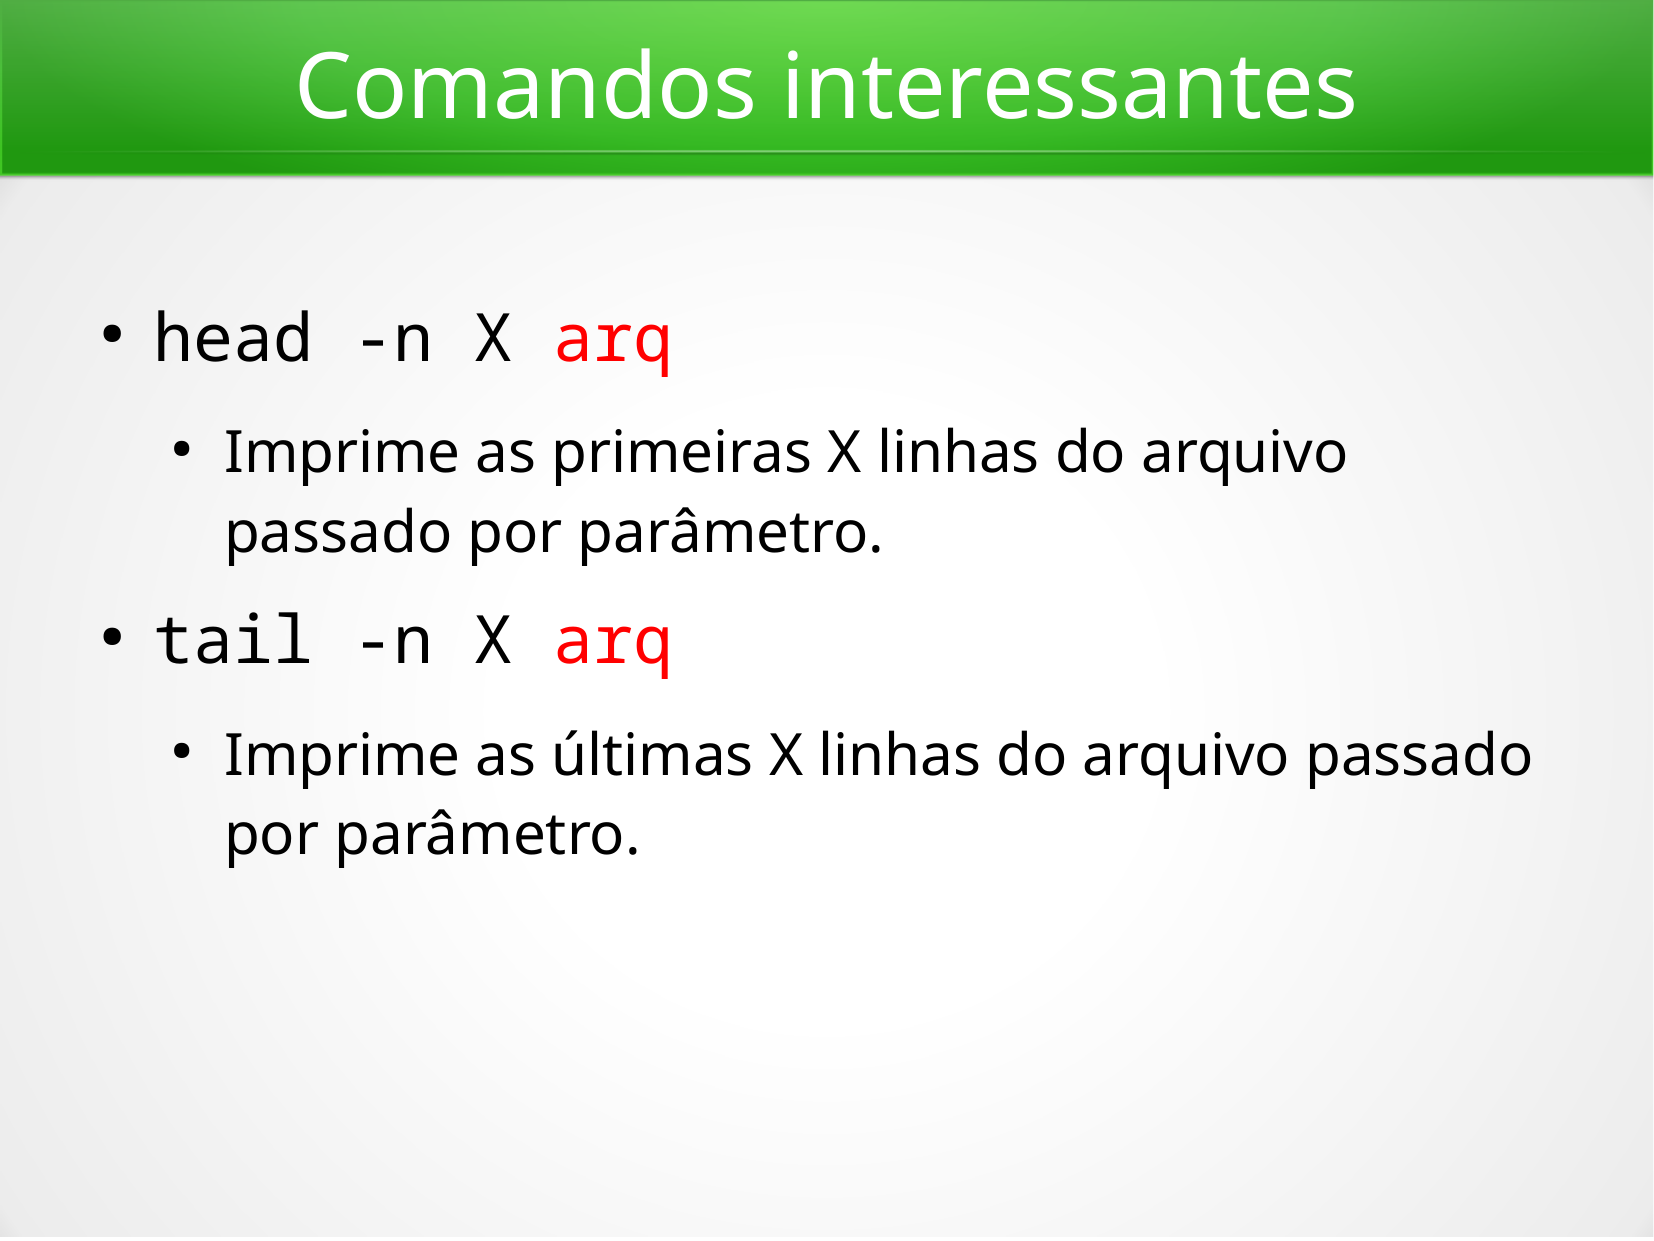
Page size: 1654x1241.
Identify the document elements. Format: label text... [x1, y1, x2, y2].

list head -n X arq Imprime as primeiras X linhas do arquivo passado por parâmetro. tail -n X arq Imprime as últimas X linhas do arquivo passado por parâmetro. [82, 290, 1571, 1146]
picture [0, 0, 1654, 1237]
title Comandos interessantes [82, 11, 1571, 154]
